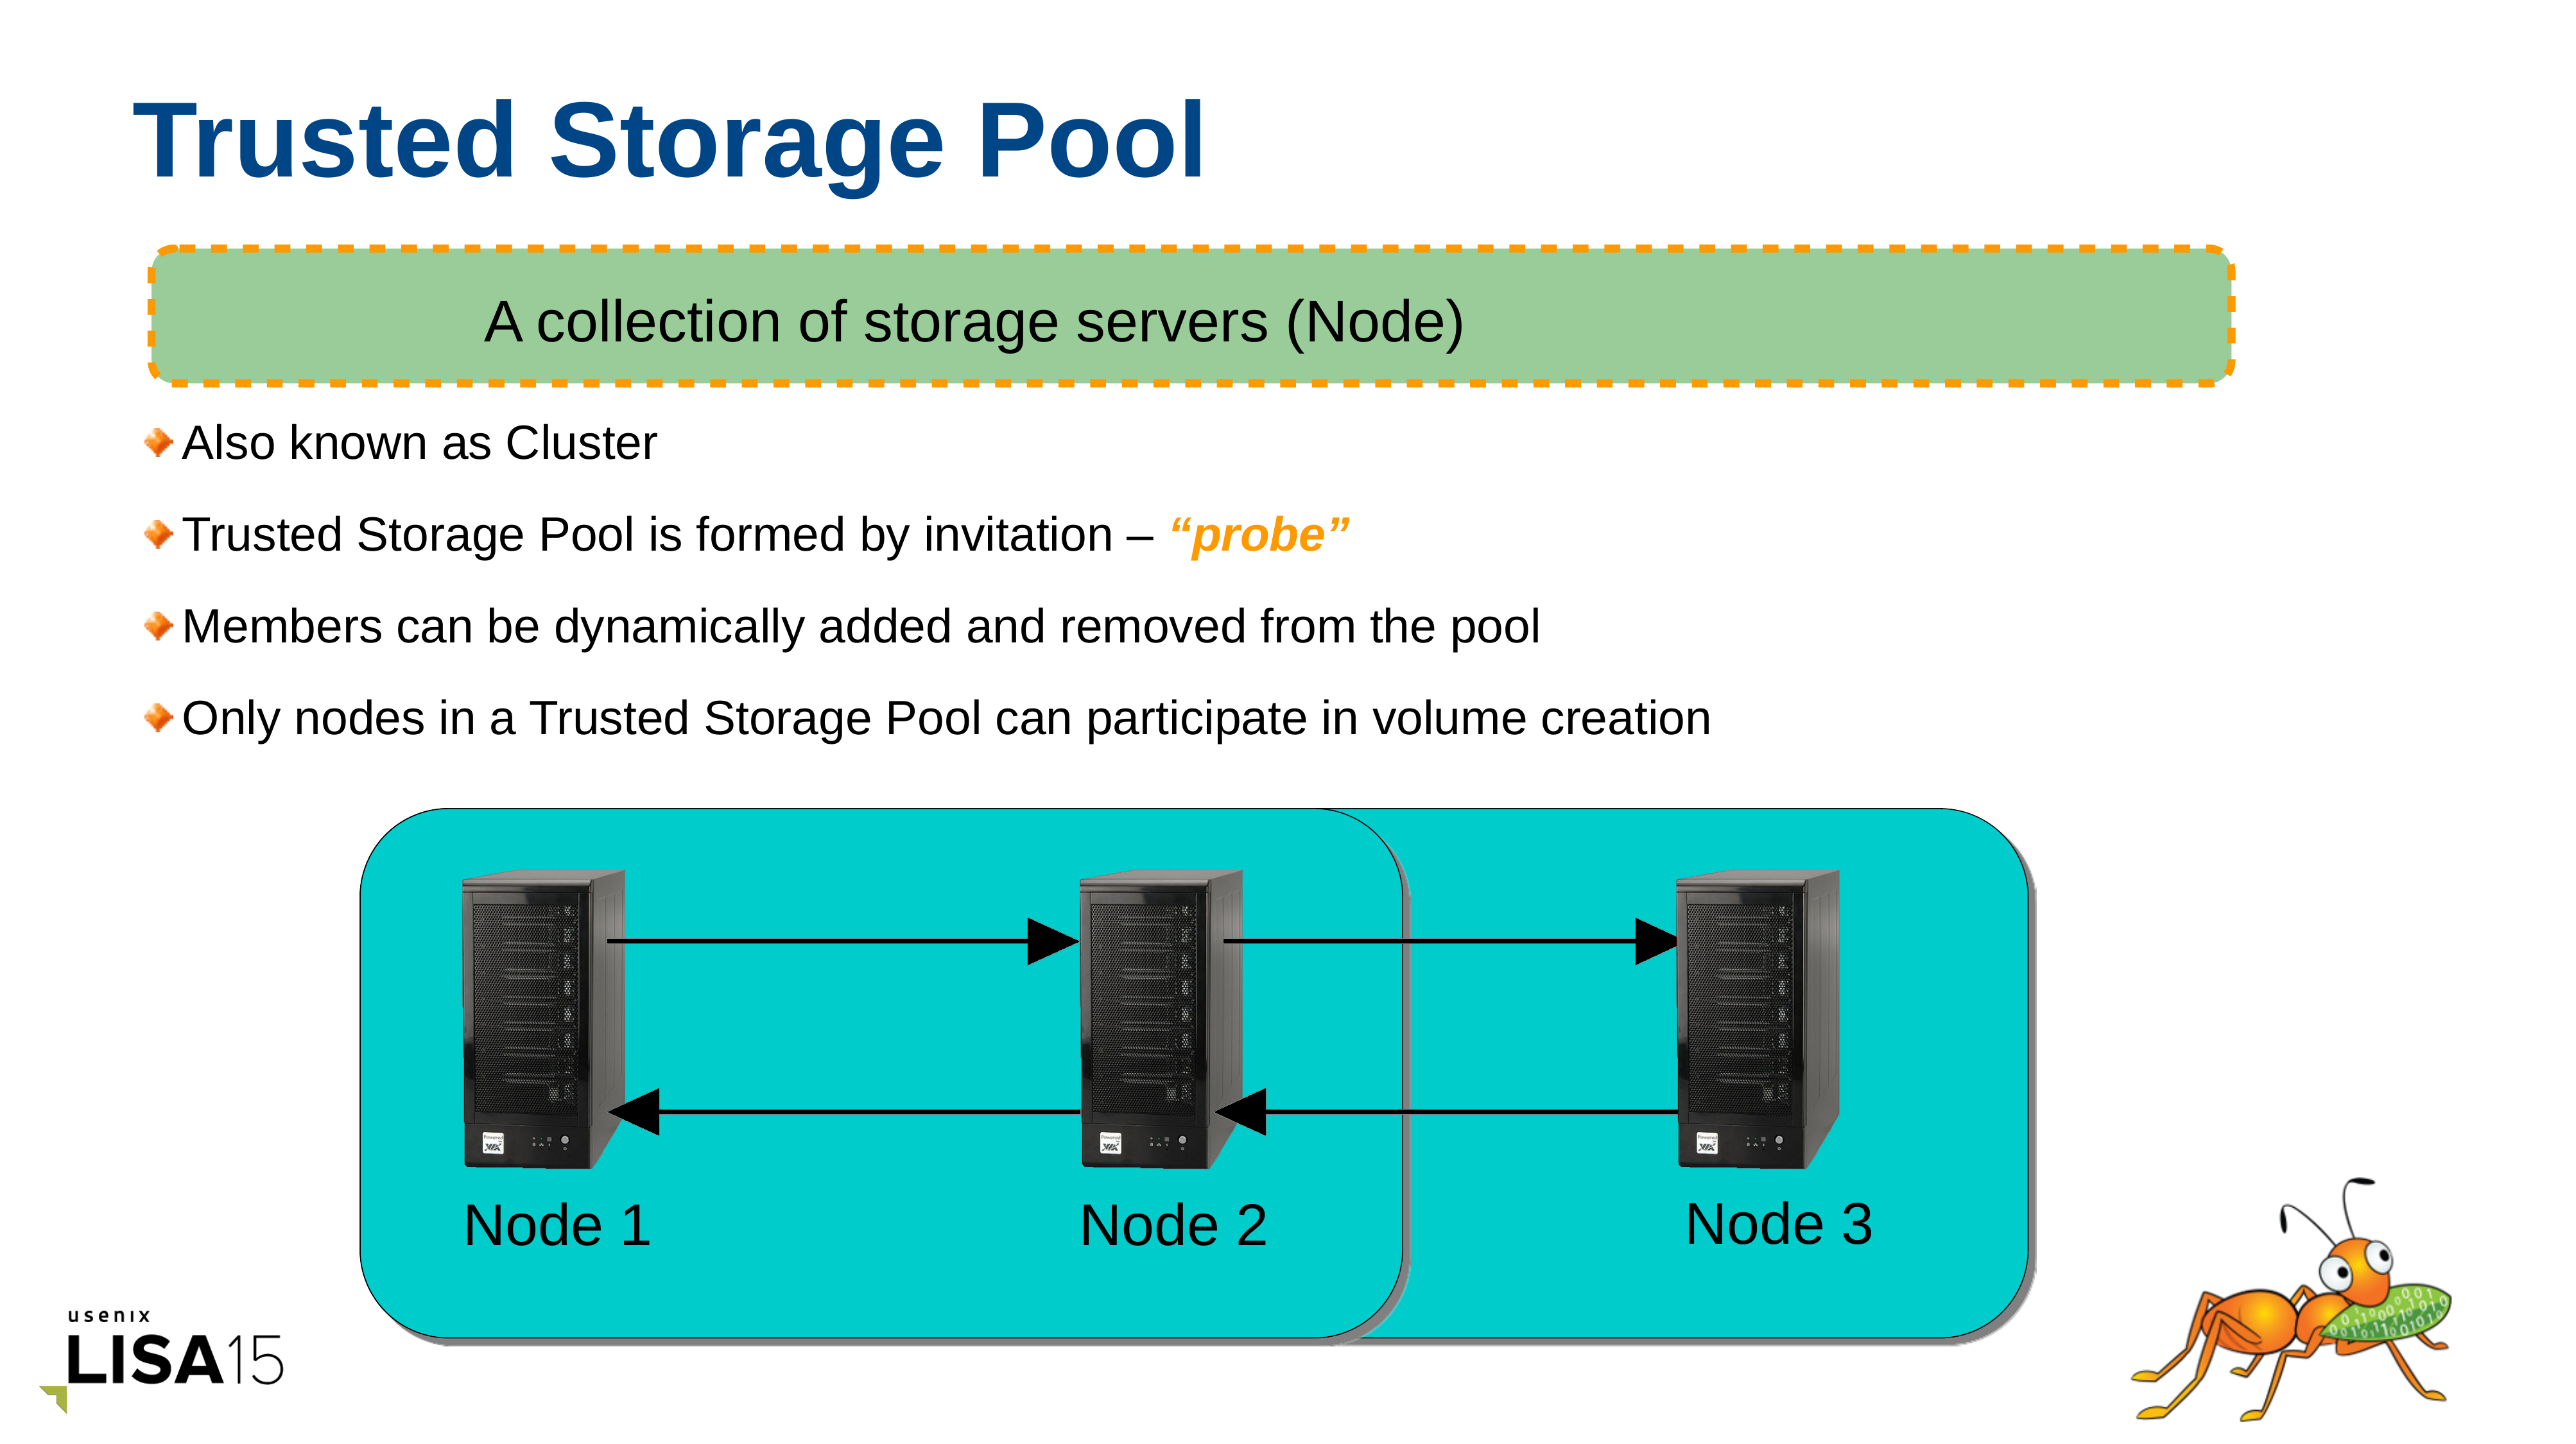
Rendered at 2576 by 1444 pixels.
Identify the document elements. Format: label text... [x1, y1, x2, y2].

title Trusted Storage Pool [132, 19, 2446, 261]
text_box Node 2 [1069, 1187, 1283, 1263]
picture [1050, 852, 1272, 1199]
list Also known as Cluster Trusted Storage Pool is formed by invitation – “probe” Members can be dynamically added and removed from the pool Only nodes in a Trusted Storage Pool can participate in volume creation [144, 415, 2494, 801]
picture [1646, 852, 1869, 1199]
text_box Node 3 [1675, 1186, 1889, 1262]
picture [19, 1289, 299, 1427]
picture [2127, 1175, 2456, 1425]
text_box [151, 248, 2232, 384]
text_box [360, 808, 2028, 1338]
text_box Node 1 [453, 1187, 667, 1263]
picture [432, 852, 655, 1199]
text_box A collection of storage servers (Node) [198, 288, 1753, 370]
